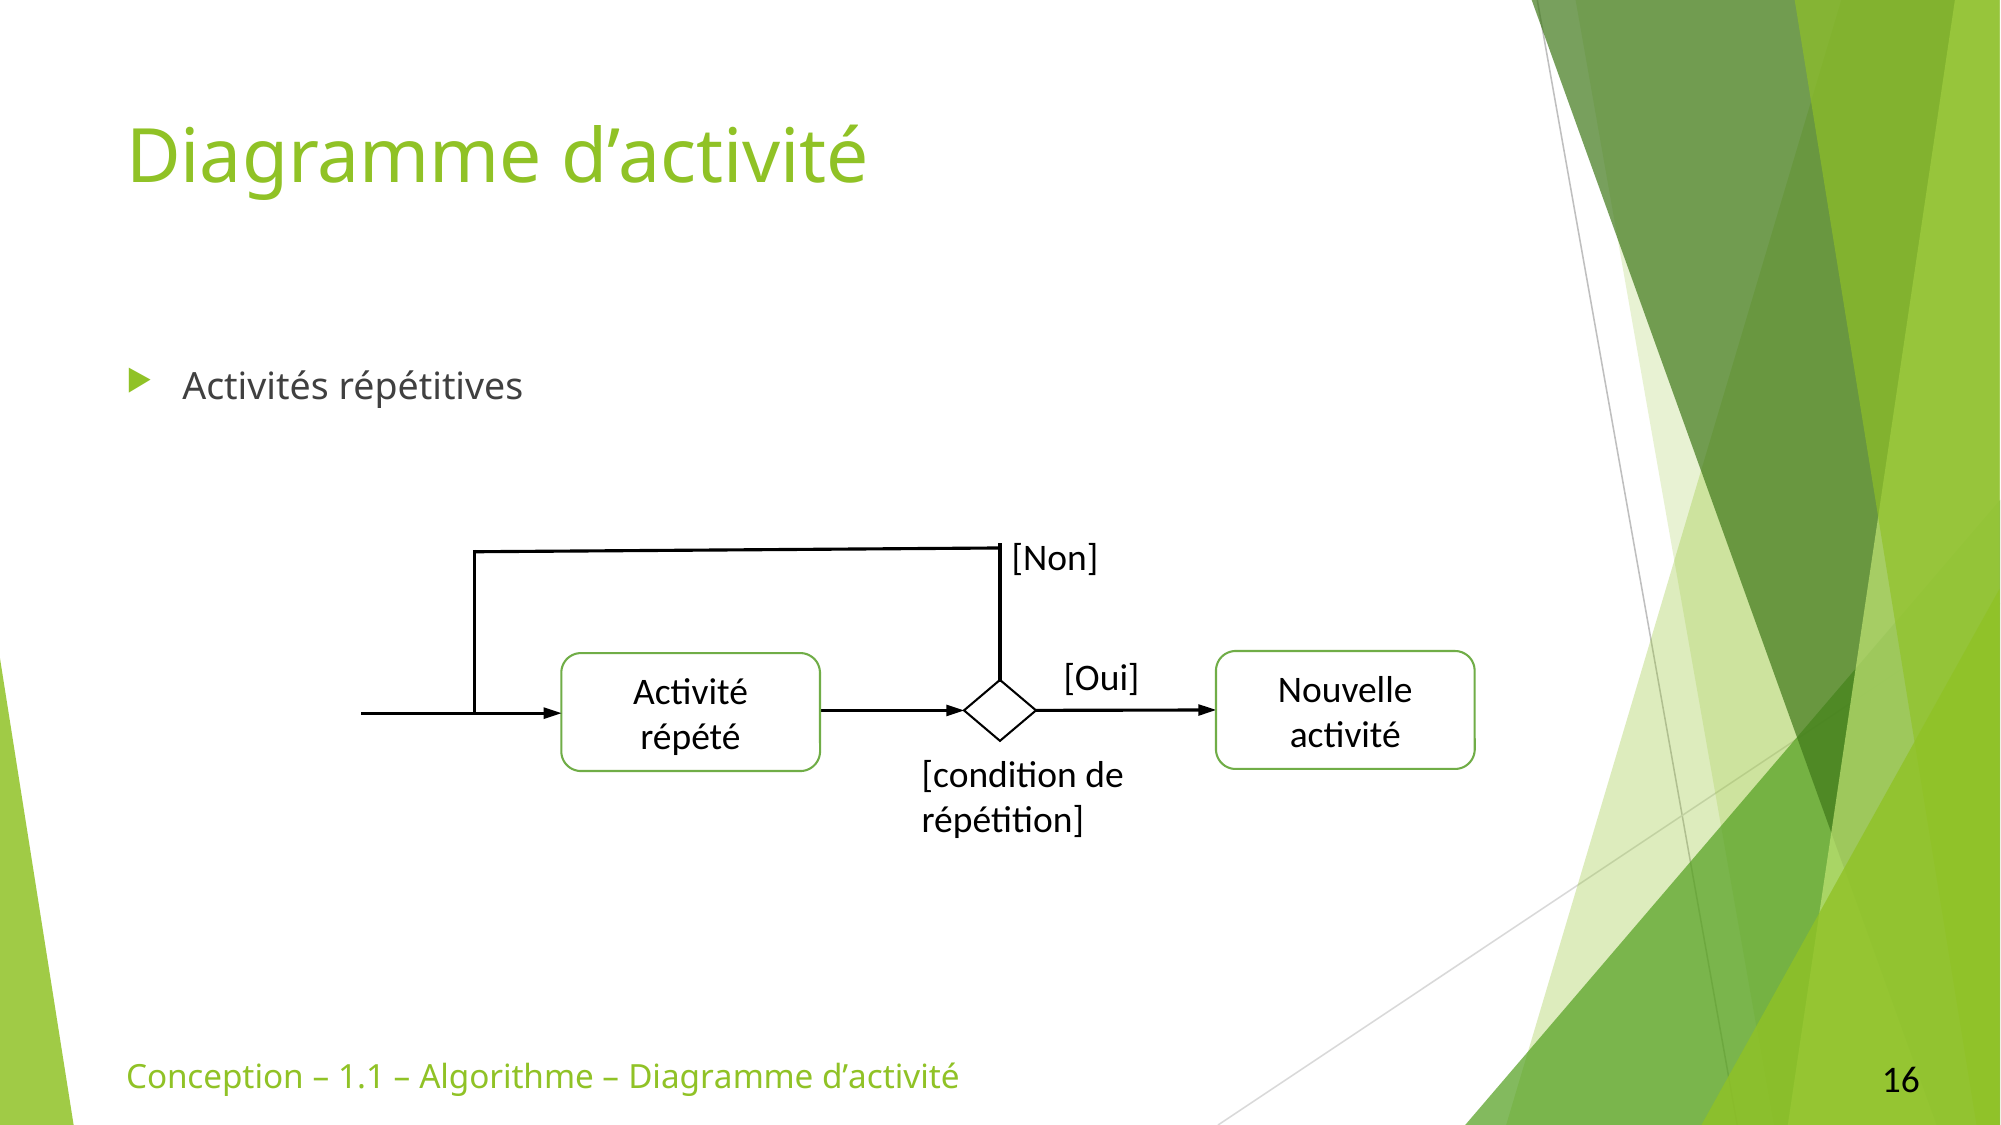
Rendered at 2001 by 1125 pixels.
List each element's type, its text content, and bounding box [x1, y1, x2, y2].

text_box [Non] [996, 525, 1129, 587]
list Activités répétitives [111, 354, 1522, 440]
text_box Conception – 1.1 – Algorithme – Diagramme d’activité [111, 1047, 1094, 1109]
text_box [1866, 1047, 1979, 1108]
text_box [964, 681, 1035, 741]
title Diagramme d’activité [111, 99, 1522, 317]
text_box [Oui] [1048, 645, 1180, 706]
text_box Activité répété [561, 653, 821, 772]
text_box [condition de répétition] [906, 742, 1166, 849]
text_box Nouvelle activité [1216, 651, 1475, 769]
